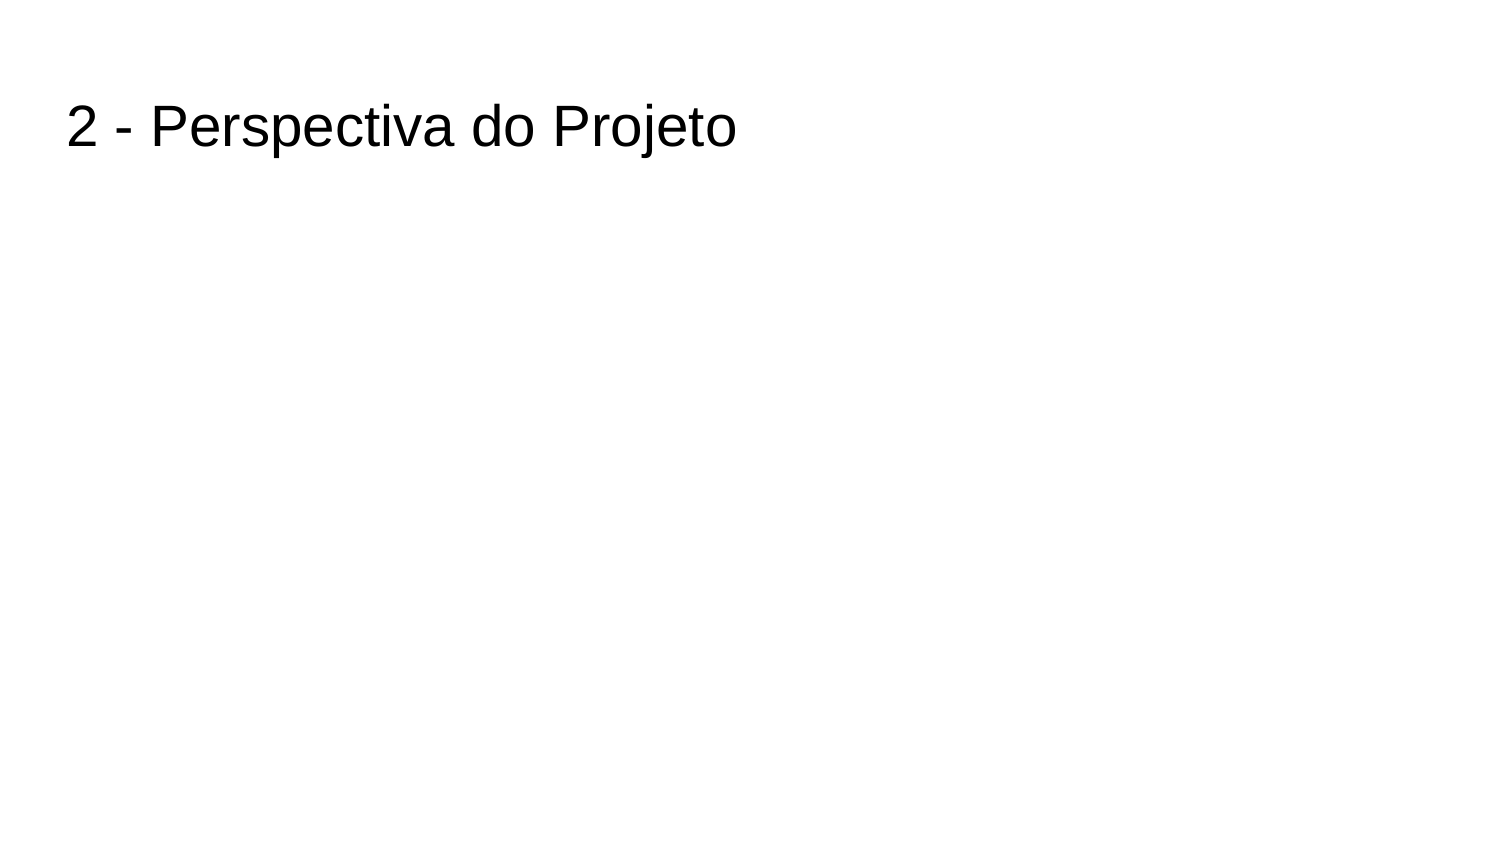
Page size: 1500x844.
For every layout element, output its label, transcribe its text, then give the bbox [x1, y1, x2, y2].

title 2 - Perspectiva do Projeto [51, 72, 1449, 167]
